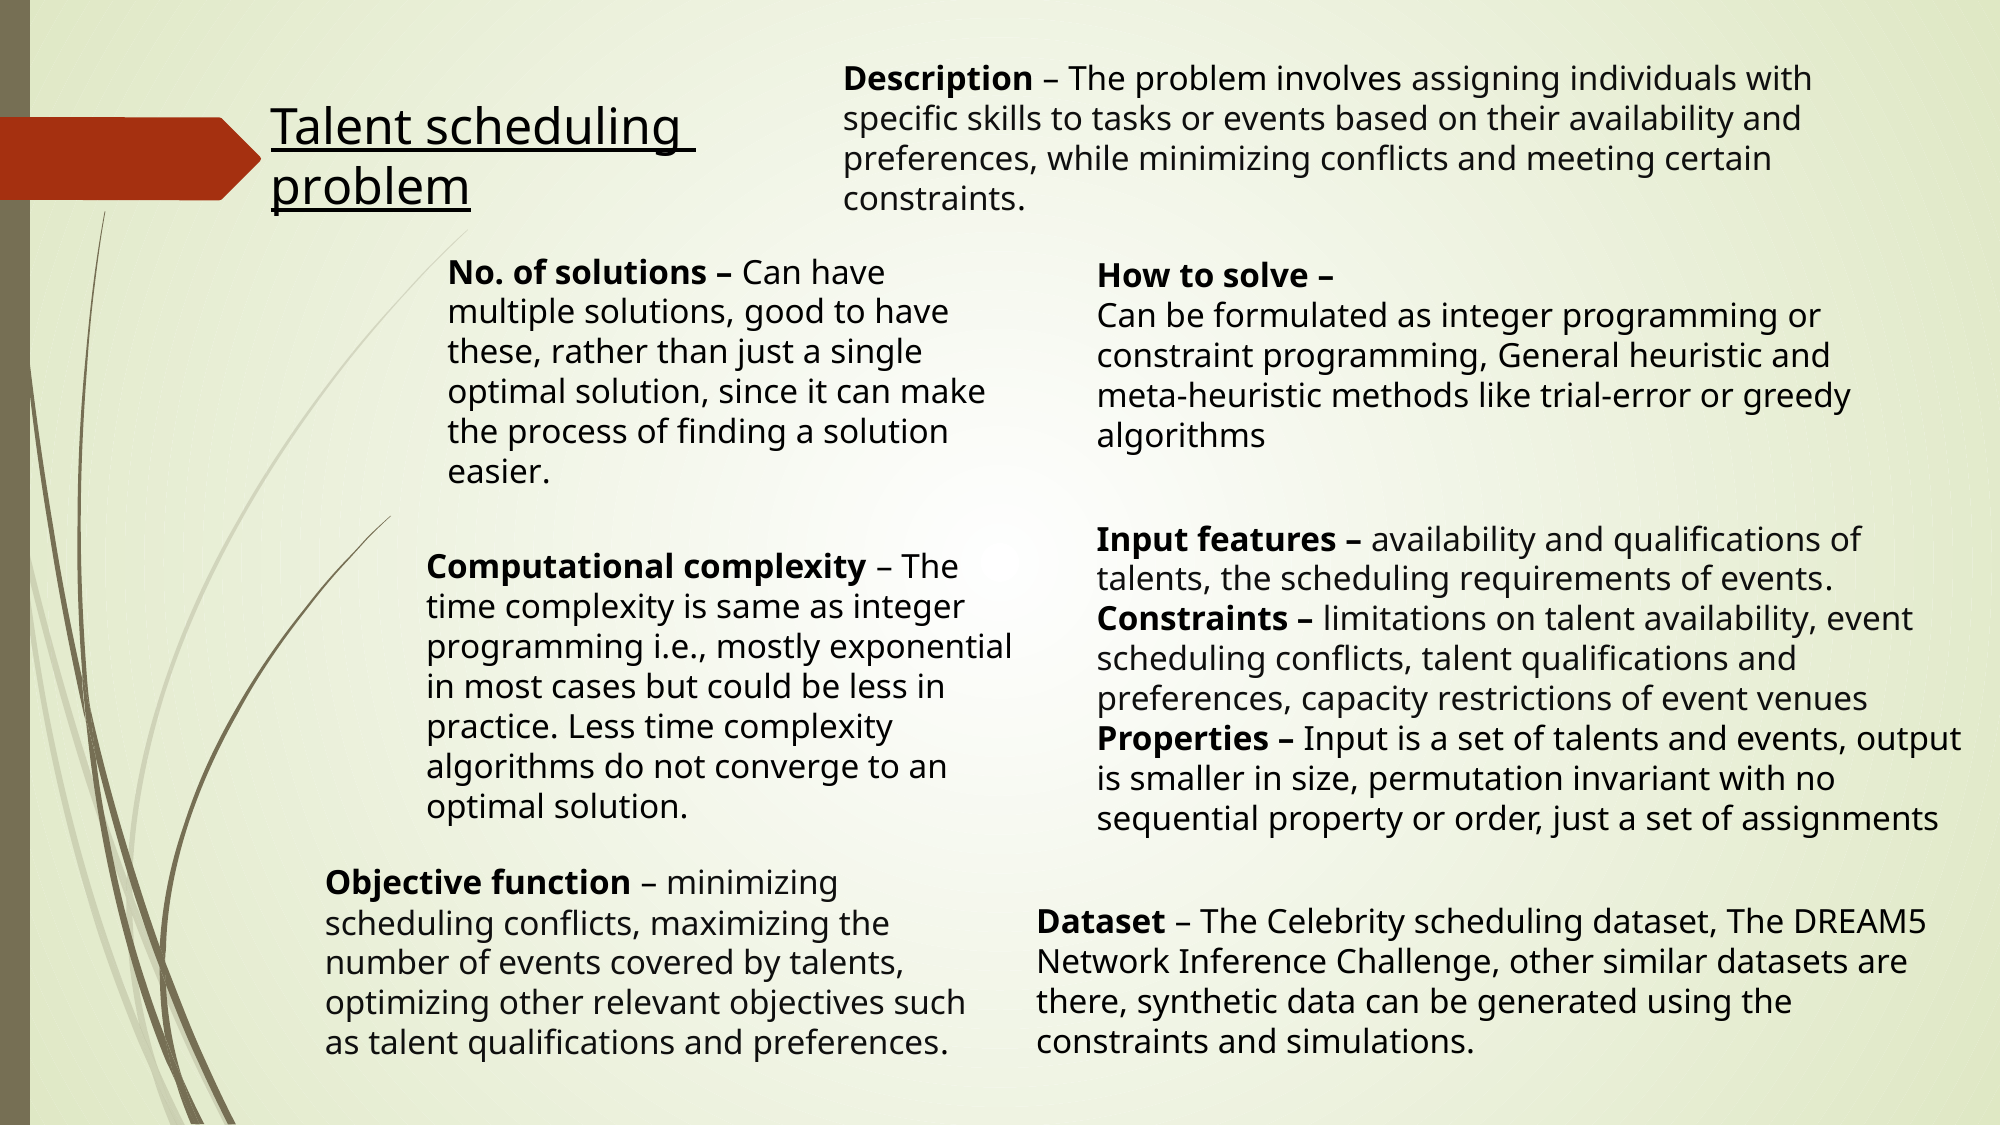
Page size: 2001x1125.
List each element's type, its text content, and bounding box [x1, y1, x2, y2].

text_box How to solve – Can be formulated as integer programming or constraint programming, General heuristic and meta-heuristic methods like trial-error or greedy algorithms [1081, 246, 1941, 464]
text_box No. of solutions – Can have multiple solutions, good to have these, rather than just a single optimal solution, since it can make the process of finding a solution easier. [432, 243, 1022, 501]
text_box Objective function – minimizing scheduling conflicts, maximizing the number of events covered by talents, optimizing other relevant objectives such as talent qualifications and preferences. [309, 854, 984, 1112]
text_box Computational complexity – The time complexity is same as integer programming i.e., mostly exponential in most cases but could be less in practice. Less time complexity algorithms do not converge to an optimal solution. [411, 537, 1043, 836]
text_box Description – The problem involves assigning individuals with specific skills to tasks or events based on their availability and preferences, while minimizing conflicts and meeting certain constraints. [828, 49, 1921, 227]
text_box Input features – availability and qualifications of talents, the scheduling requirements of events. Constraints – limitations on talent availability, event scheduling conflicts, talent qualifications and preferences, capacity restrictions of event venues Properties – Input is a set of talents and events, output is smaller in size, permutation invariant with no sequential property or order, just a set of assignments [1081, 510, 1979, 849]
text_box Dataset – The Celebrity scheduling dataset, The DREAM5 Network Inference Challenge, other similar datasets are there, synthetic data can be generated using the constraints and simulations. [1021, 892, 1966, 1125]
text_box Talent scheduling problem [255, 87, 828, 224]
